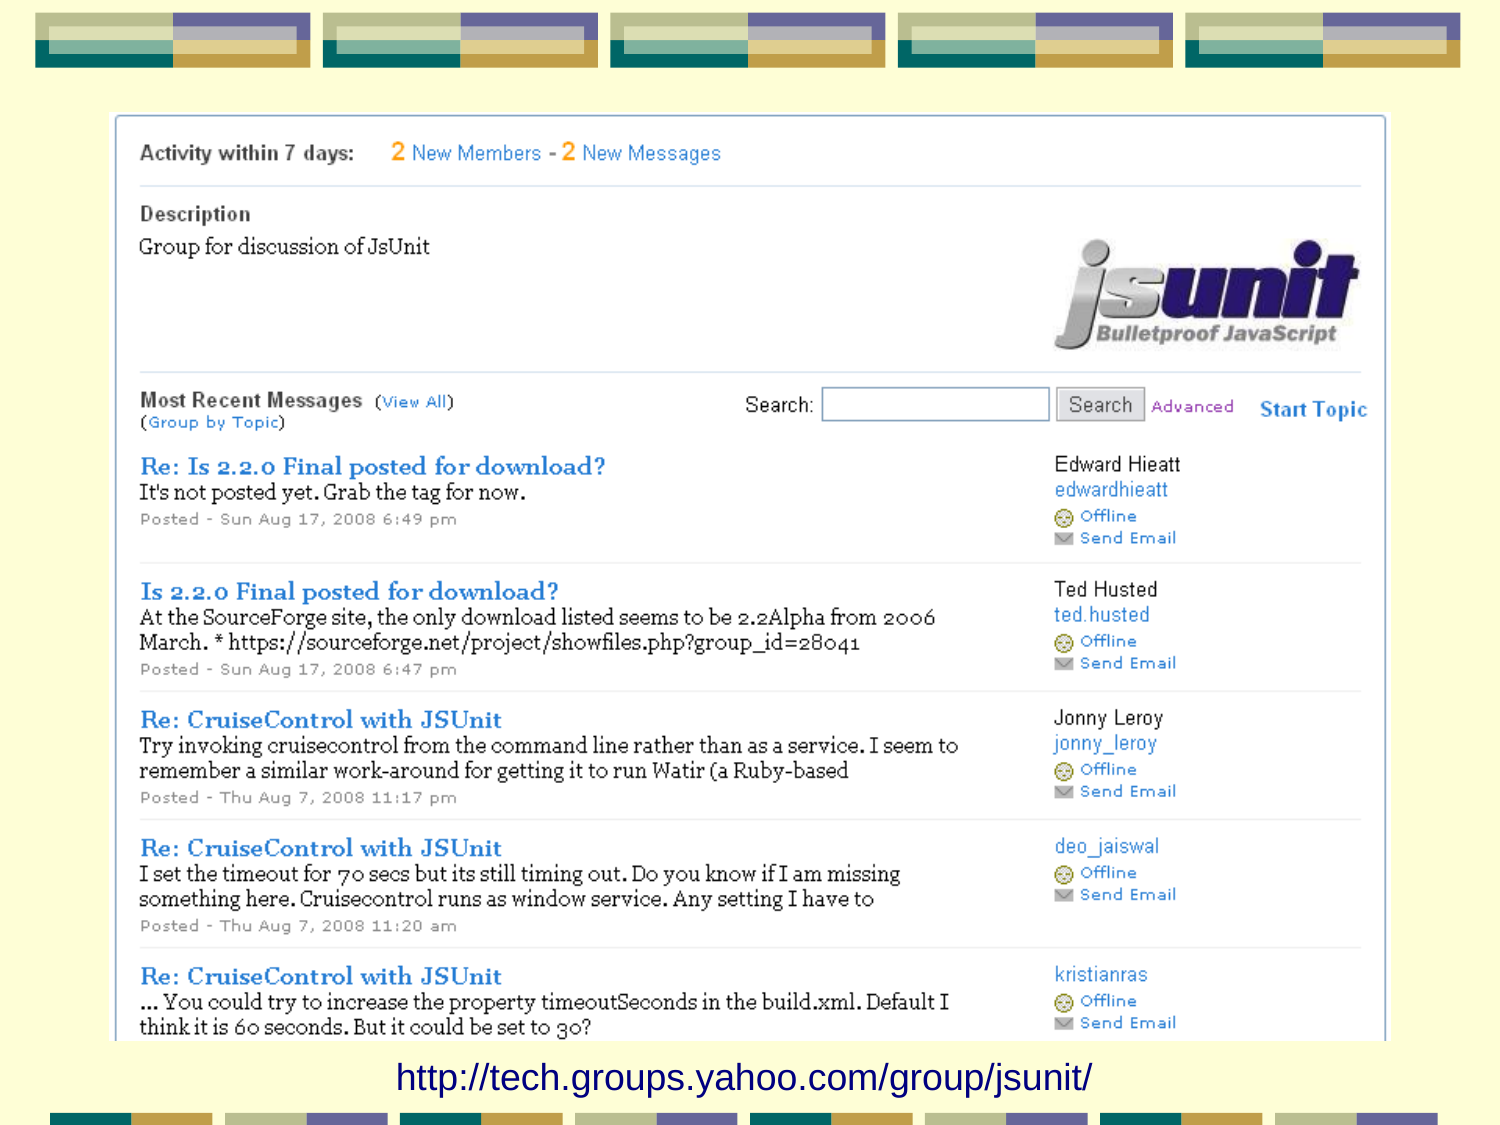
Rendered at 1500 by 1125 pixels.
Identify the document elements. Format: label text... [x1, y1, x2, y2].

picture [109, 112, 1391, 1041]
text_box http://tech.groups.yahoo.com/group/jsunit/ [278, 1053, 1211, 1110]
